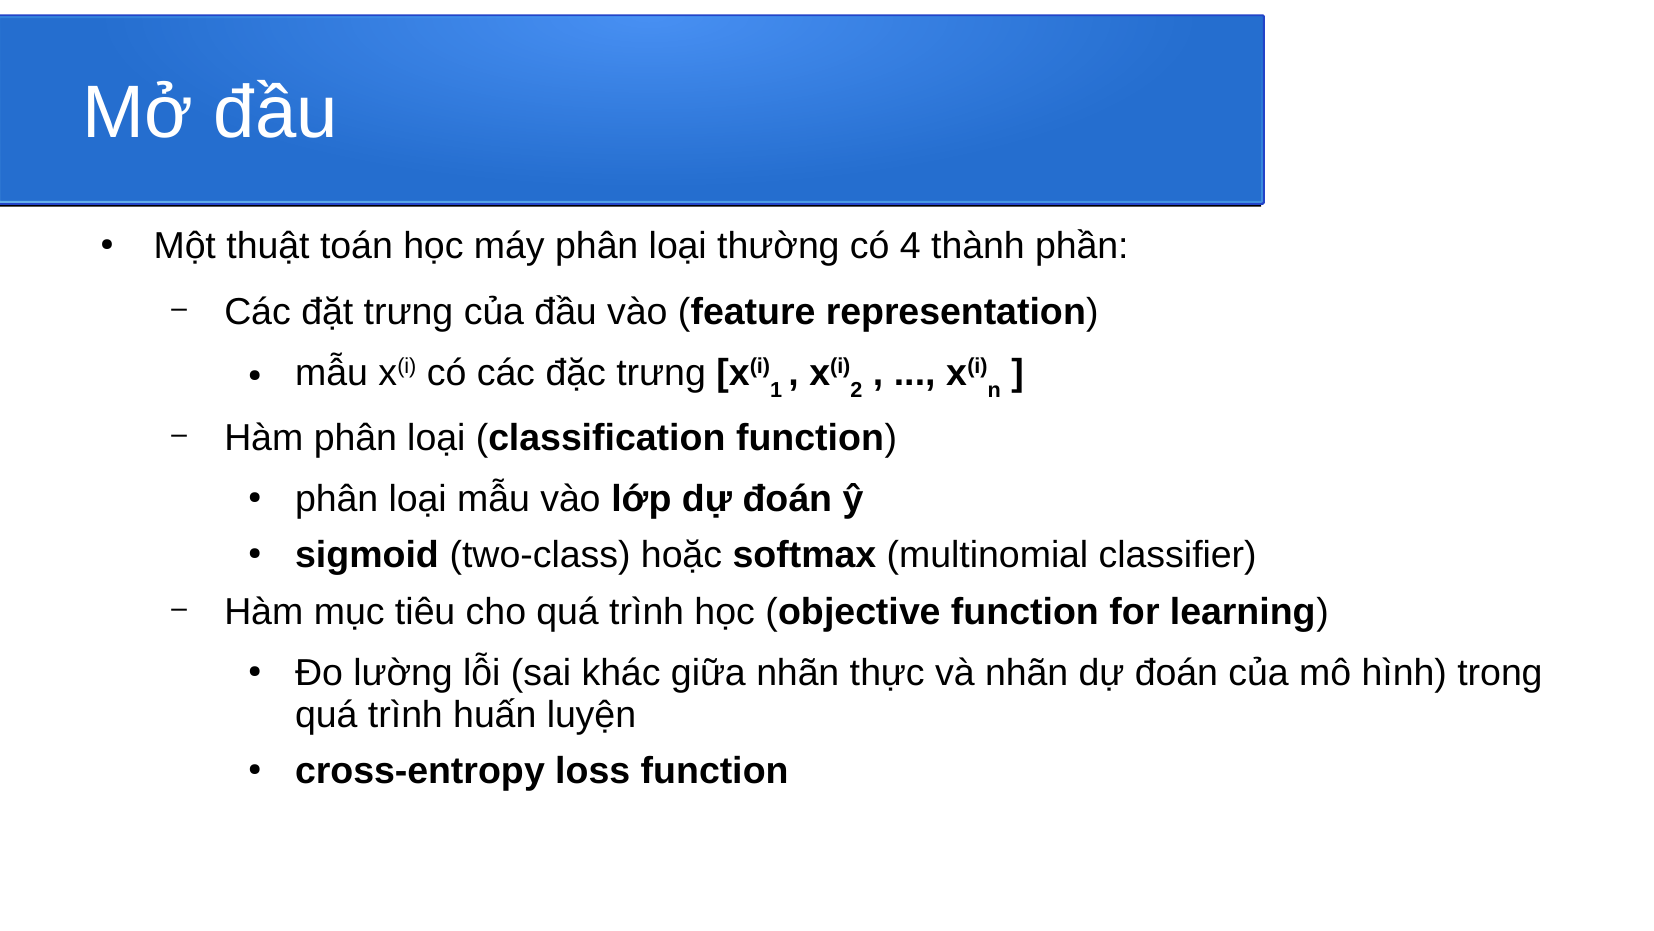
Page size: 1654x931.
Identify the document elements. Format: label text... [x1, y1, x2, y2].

title Mở đầu [82, 35, 1235, 189]
list Một thuật toán học máy phân loại thường có 4 thành phần: Các đặt trưng của đầu vào (feature representation) mẫu x(i) có các đặc trưng [x(i)1 , x(i)2 , ..., x(i)n ] Hàm phân loại (classification function) phân loại mẫu vào lớp dự đoán ŷ sigmoid (two-class) hoặc softmax (multinomial classifier) Hàm mục tiêu cho quá trình học (objective function for learning) Đo lường lỗi (sai khác giữa nhãn thực và nhãn dự đoán của mô hình) trong quá trình huấn luyện cross-entropy loss function [82, 224, 1571, 856]
